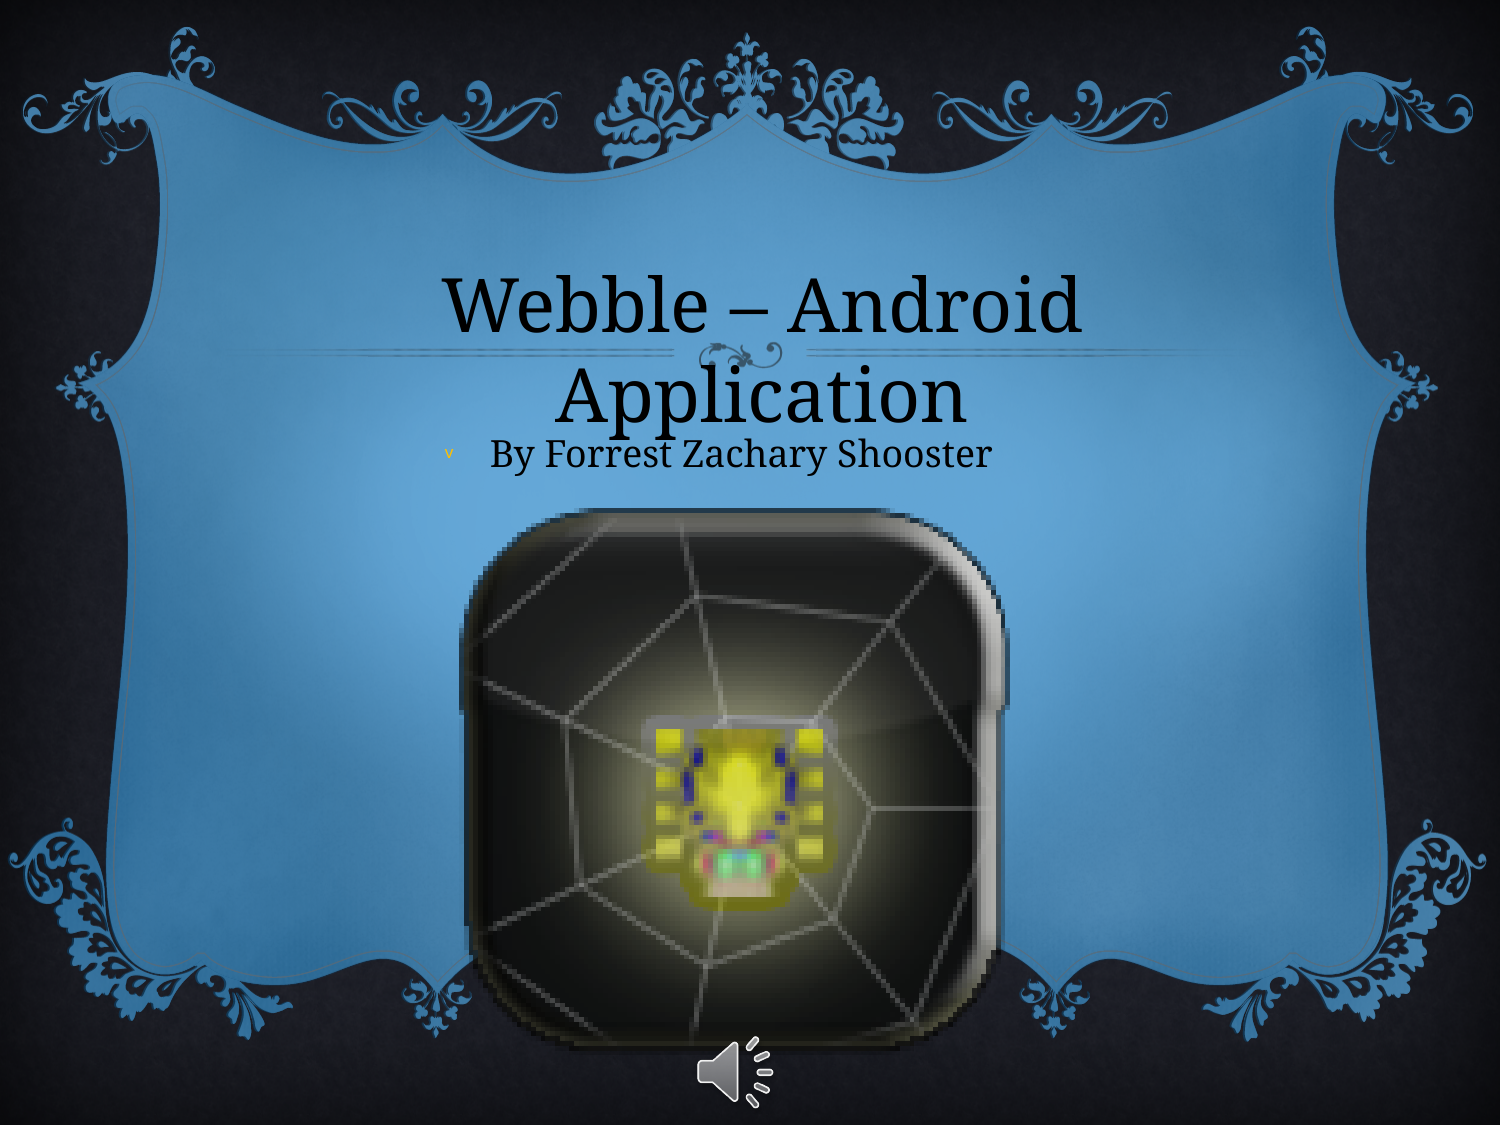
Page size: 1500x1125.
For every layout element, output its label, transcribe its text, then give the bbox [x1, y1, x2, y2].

list By Forrest Zachary Shooster [212, 399, 1263, 900]
title Webble – Android Application [237, 249, 1288, 363]
picture [0, 0, 1500, 1125]
